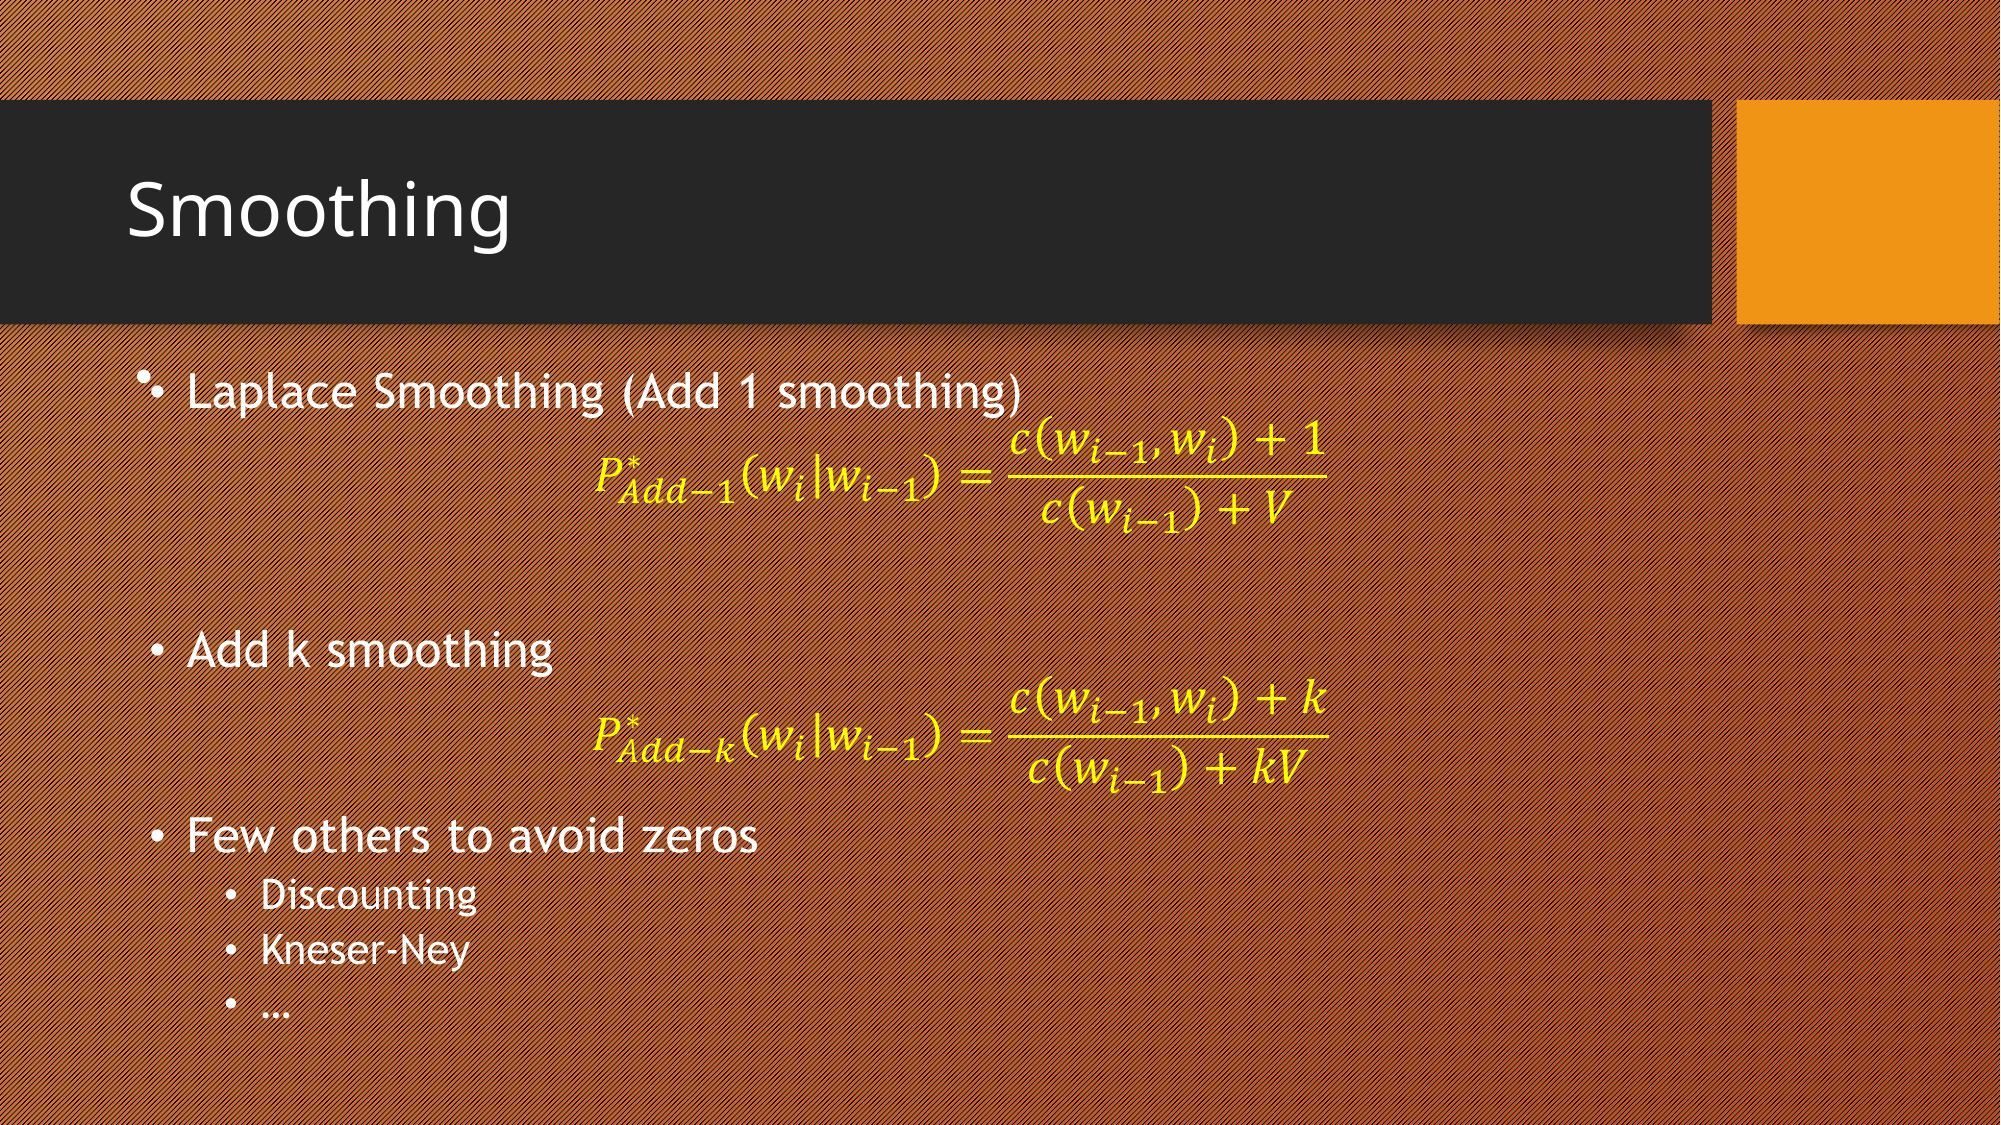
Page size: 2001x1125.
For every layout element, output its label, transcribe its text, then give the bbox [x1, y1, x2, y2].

picture [0, 0, 2000, 1125]
title Smoothing [111, 123, 1689, 301]
list [120, 345, 1787, 1079]
